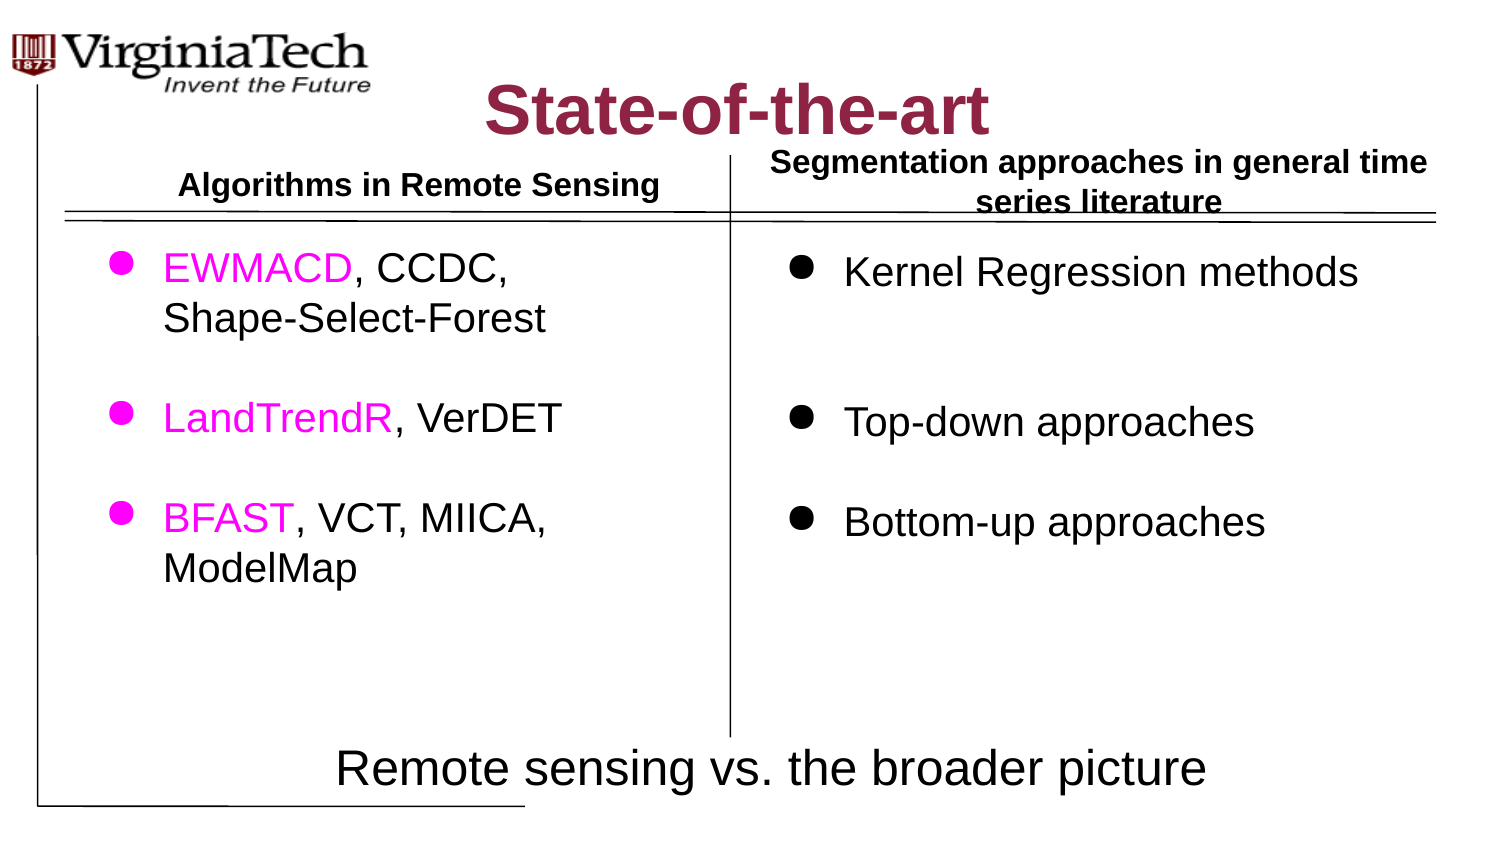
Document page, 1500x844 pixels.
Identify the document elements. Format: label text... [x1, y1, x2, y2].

text_box Remote sensing vs. the broader picture [290, 776, 688, 786]
picture [12, 32, 372, 94]
text_box Algorithms in Remote Sensing [110, 148, 729, 199]
text_box EWMACD, CCDC, Shape-Select-Forest LandTrendR, VerDET BFAST, VCT, MIICA, ModelMap [72, 225, 739, 776]
title State-of-the-art [90, 56, 1385, 149]
text_box Remote sensing vs. the broader picture [1065, 772, 1253, 786]
text_box Kernel Regression methods Top-down approaches Bottom-up approaches [753, 230, 1419, 772]
text_box Segmentation approaches in general time series literature [738, 125, 1461, 199]
text_box Remote sensing vs. the broader picture [692, 771, 1060, 786]
